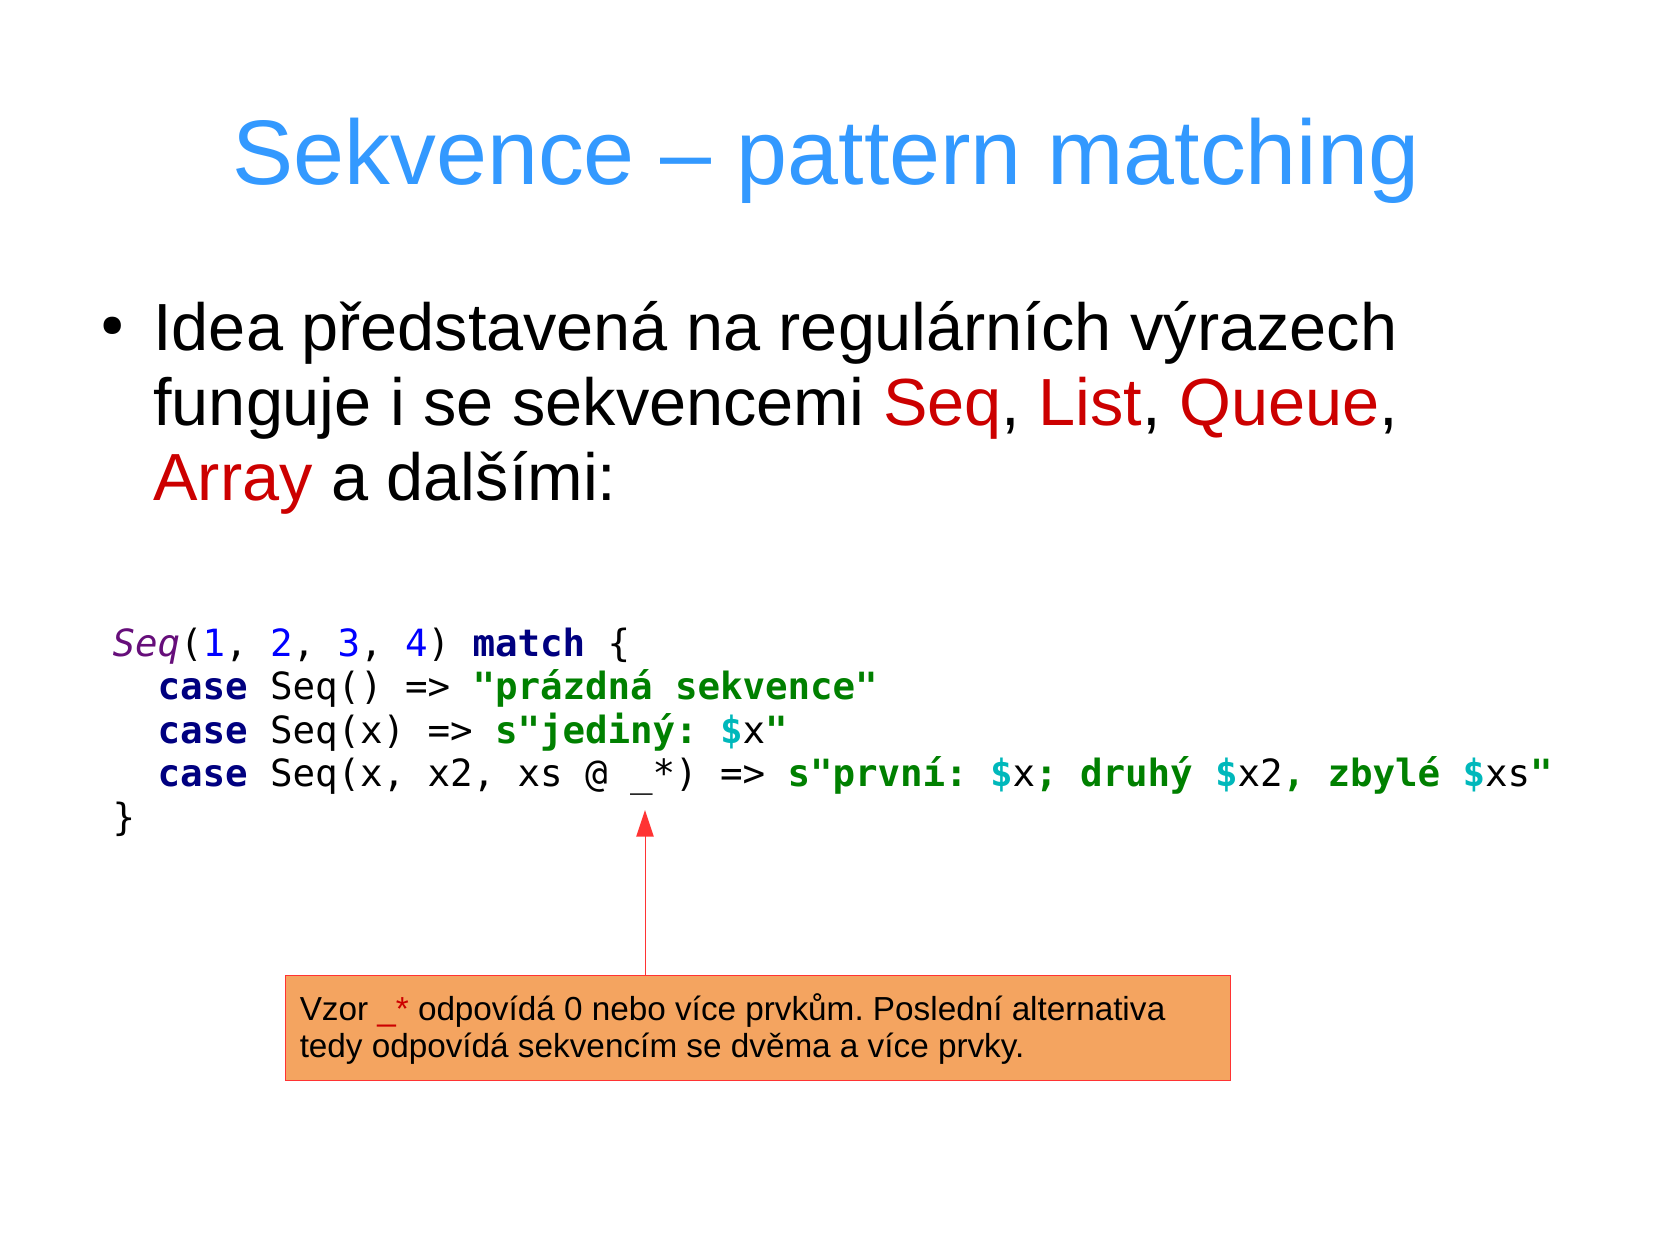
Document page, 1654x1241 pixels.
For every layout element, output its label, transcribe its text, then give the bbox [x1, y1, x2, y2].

title Sekvence – pattern matching [82, 49, 1571, 257]
text_box Seq(1, 2, 3, 4) match { case Seq() => "prázdná sekvence" case Seq(x) => s"jediný: $x" case Seq(x, x2, xs @ _*) => s"první: $x; druhý $x2, zbylé $xs" } [97, 614, 1615, 1203]
list Idea představená na regulárních výrazech funguje i se sekvencemi Seq, List, Queue, Array a dalšími: [82, 290, 1571, 1010]
